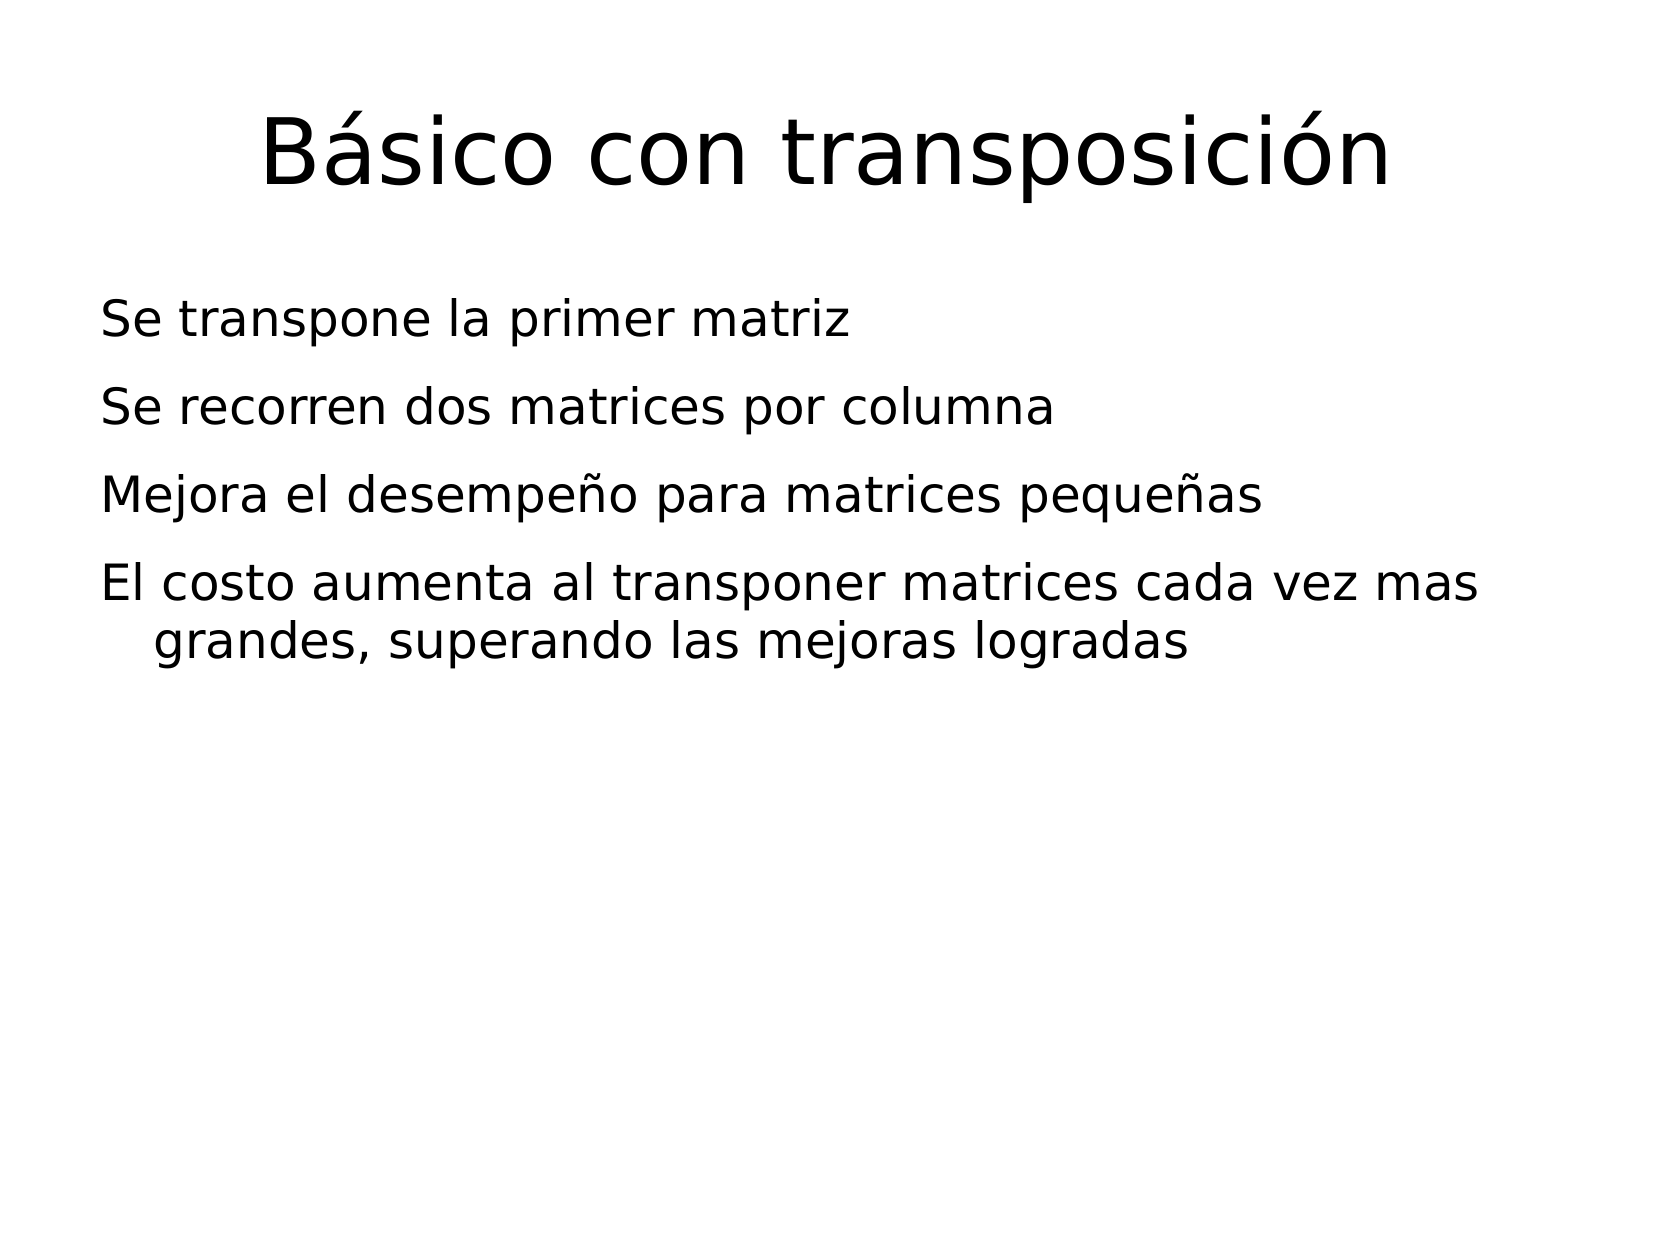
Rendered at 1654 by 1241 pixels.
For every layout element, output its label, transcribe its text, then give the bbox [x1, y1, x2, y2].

title Básico con transposición [82, 49, 1571, 257]
list Se transpone la primer matriz Se recorren dos matrices por columna Mejora el desempeño para matrices pequeñas El costo aumenta al transponer matrices cada vez mas grandes, superando las mejoras logradas [82, 290, 1571, 1094]
